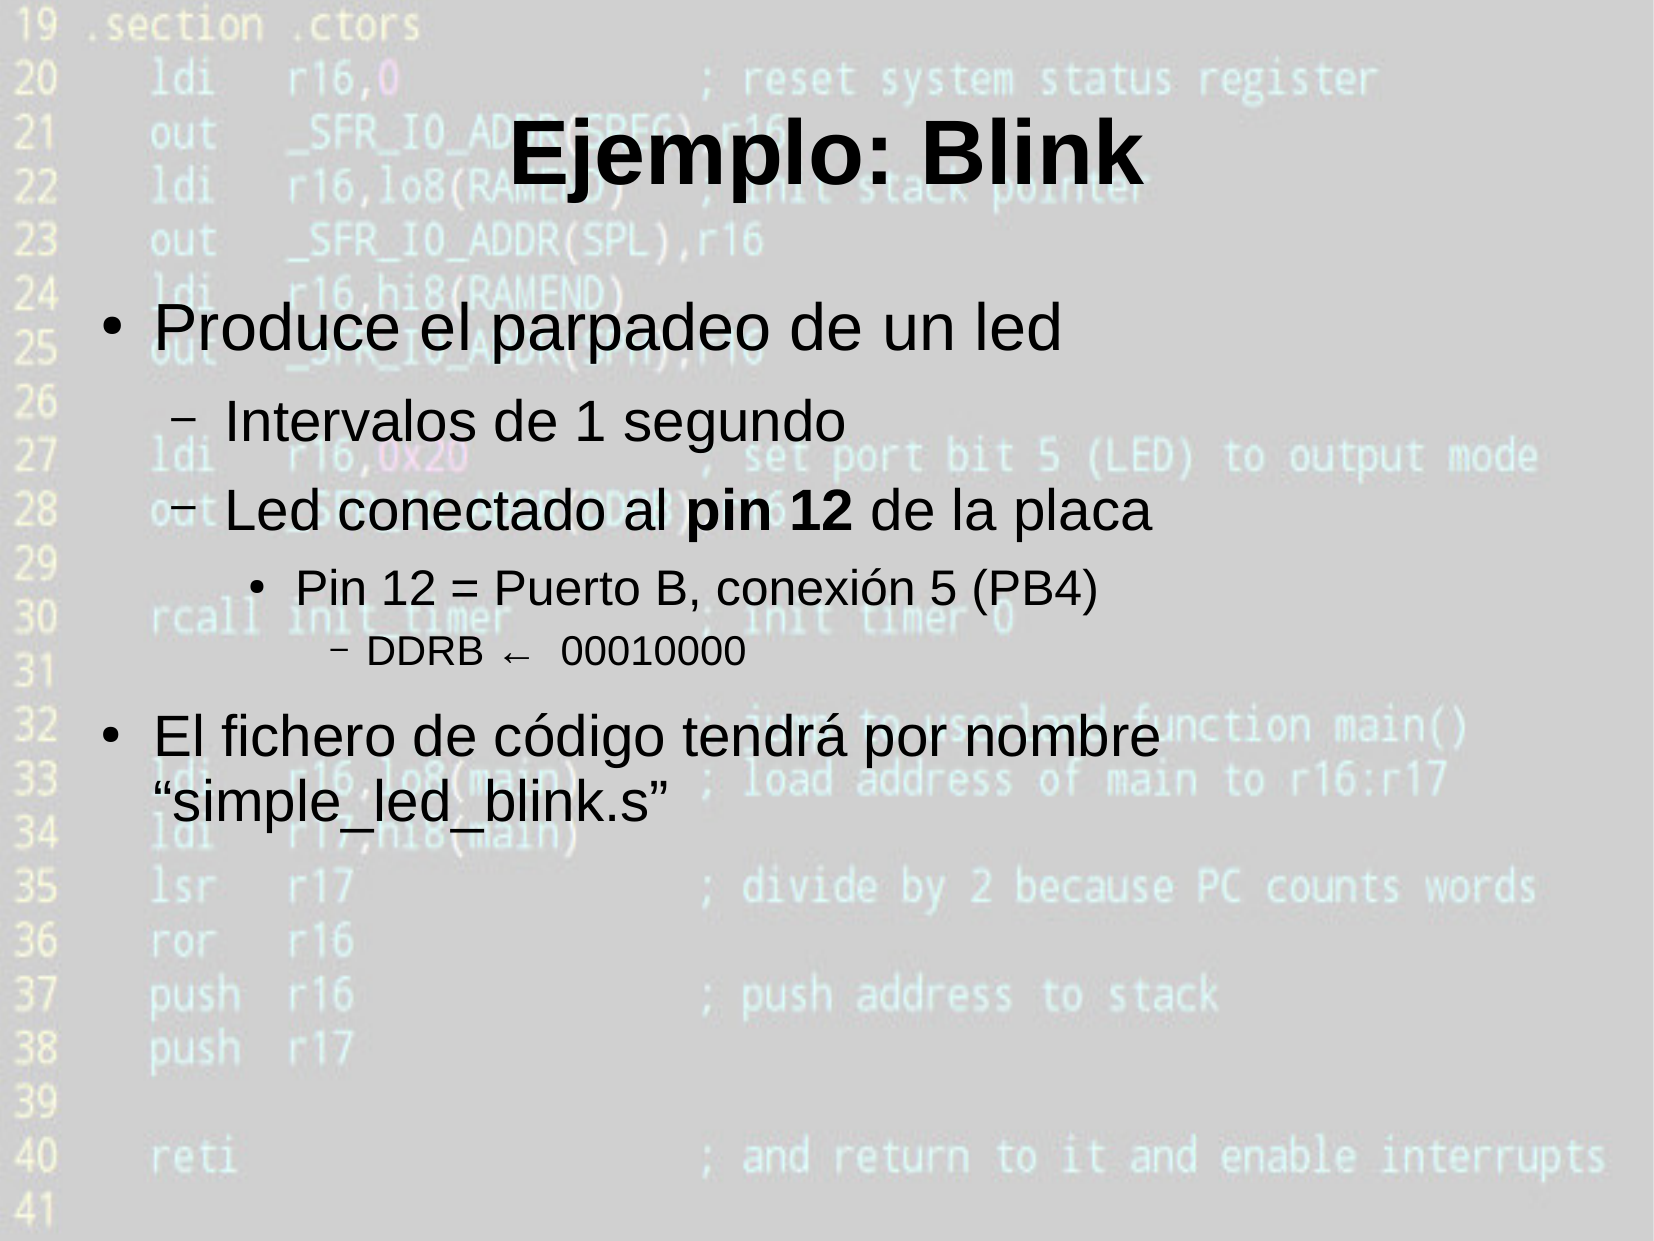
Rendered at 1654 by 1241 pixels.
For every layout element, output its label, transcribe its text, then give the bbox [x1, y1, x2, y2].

picture [0, 0, 1654, 1241]
title Ejemplo: Blink [82, 49, 1571, 257]
list Produce el parpadeo de un led Intervalos de 1 segundo Led conectado al pin 12 de la placa Pin 12 = Puerto B, conexión 5 (PB4) DDRB ← 00010000 El fichero de código tendrá por nombre “simple_led_blink.s” [82, 290, 1571, 1010]
